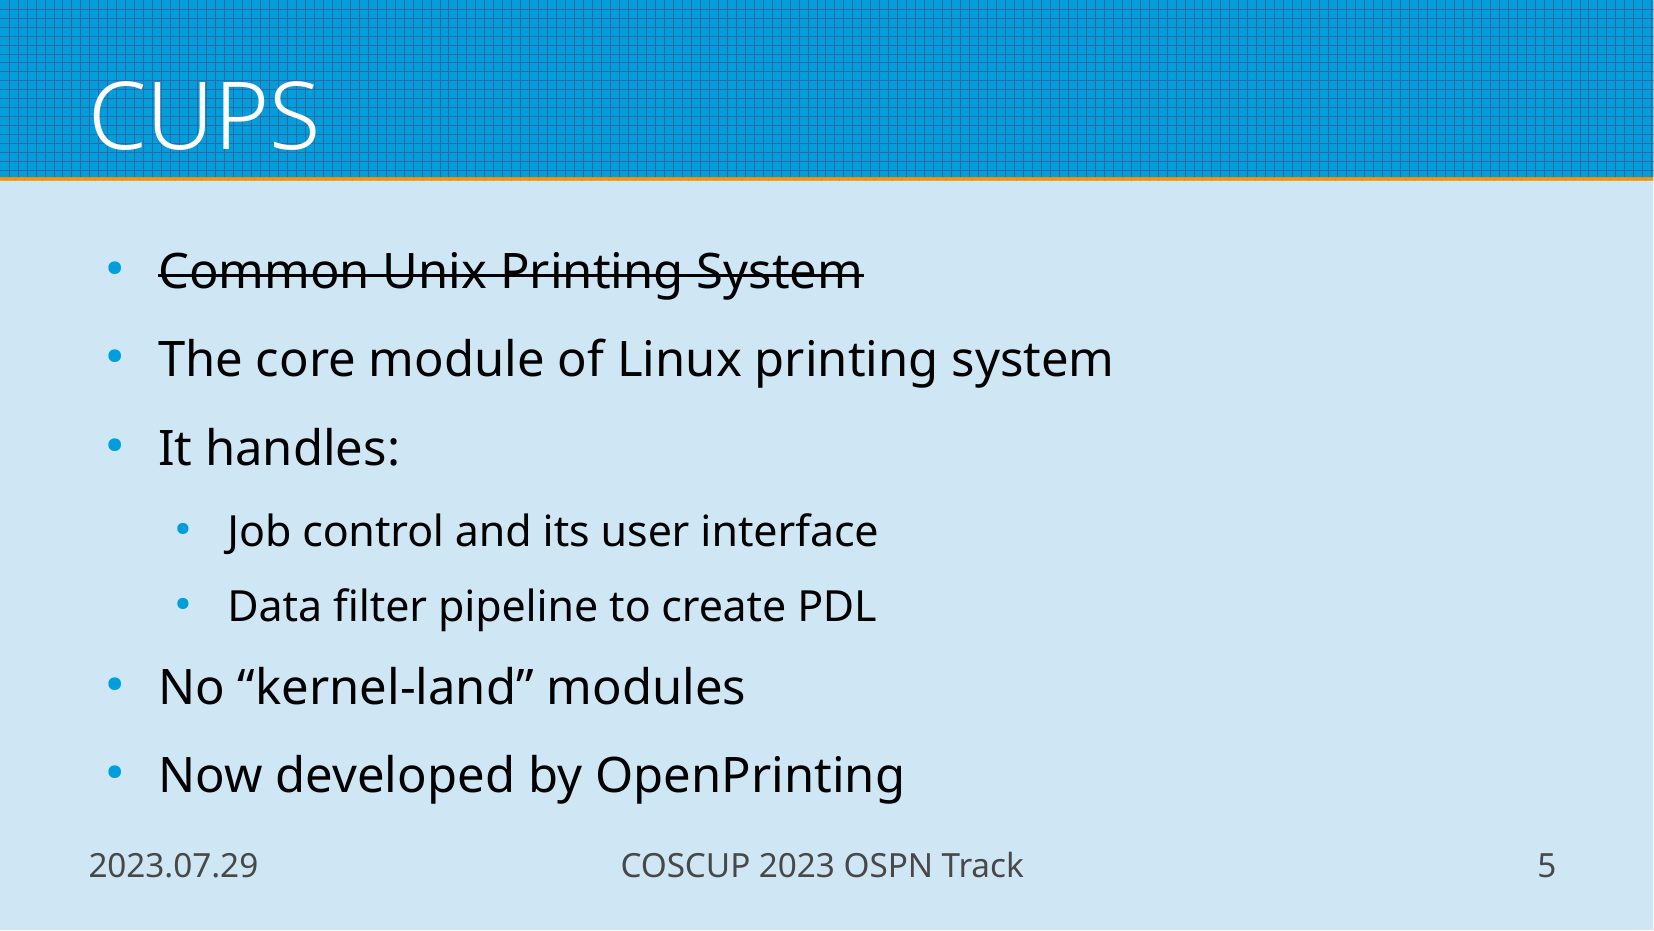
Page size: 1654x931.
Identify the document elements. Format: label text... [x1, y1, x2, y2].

title CUPS [88, 14, 1565, 178]
list Common Unix Printing System The core module of Linux printing system It handles: Job control and its user interface Data filter pipeline to create PDL No “kernel-land” modules Now developed by OpenPrinting [88, 236, 1565, 813]
